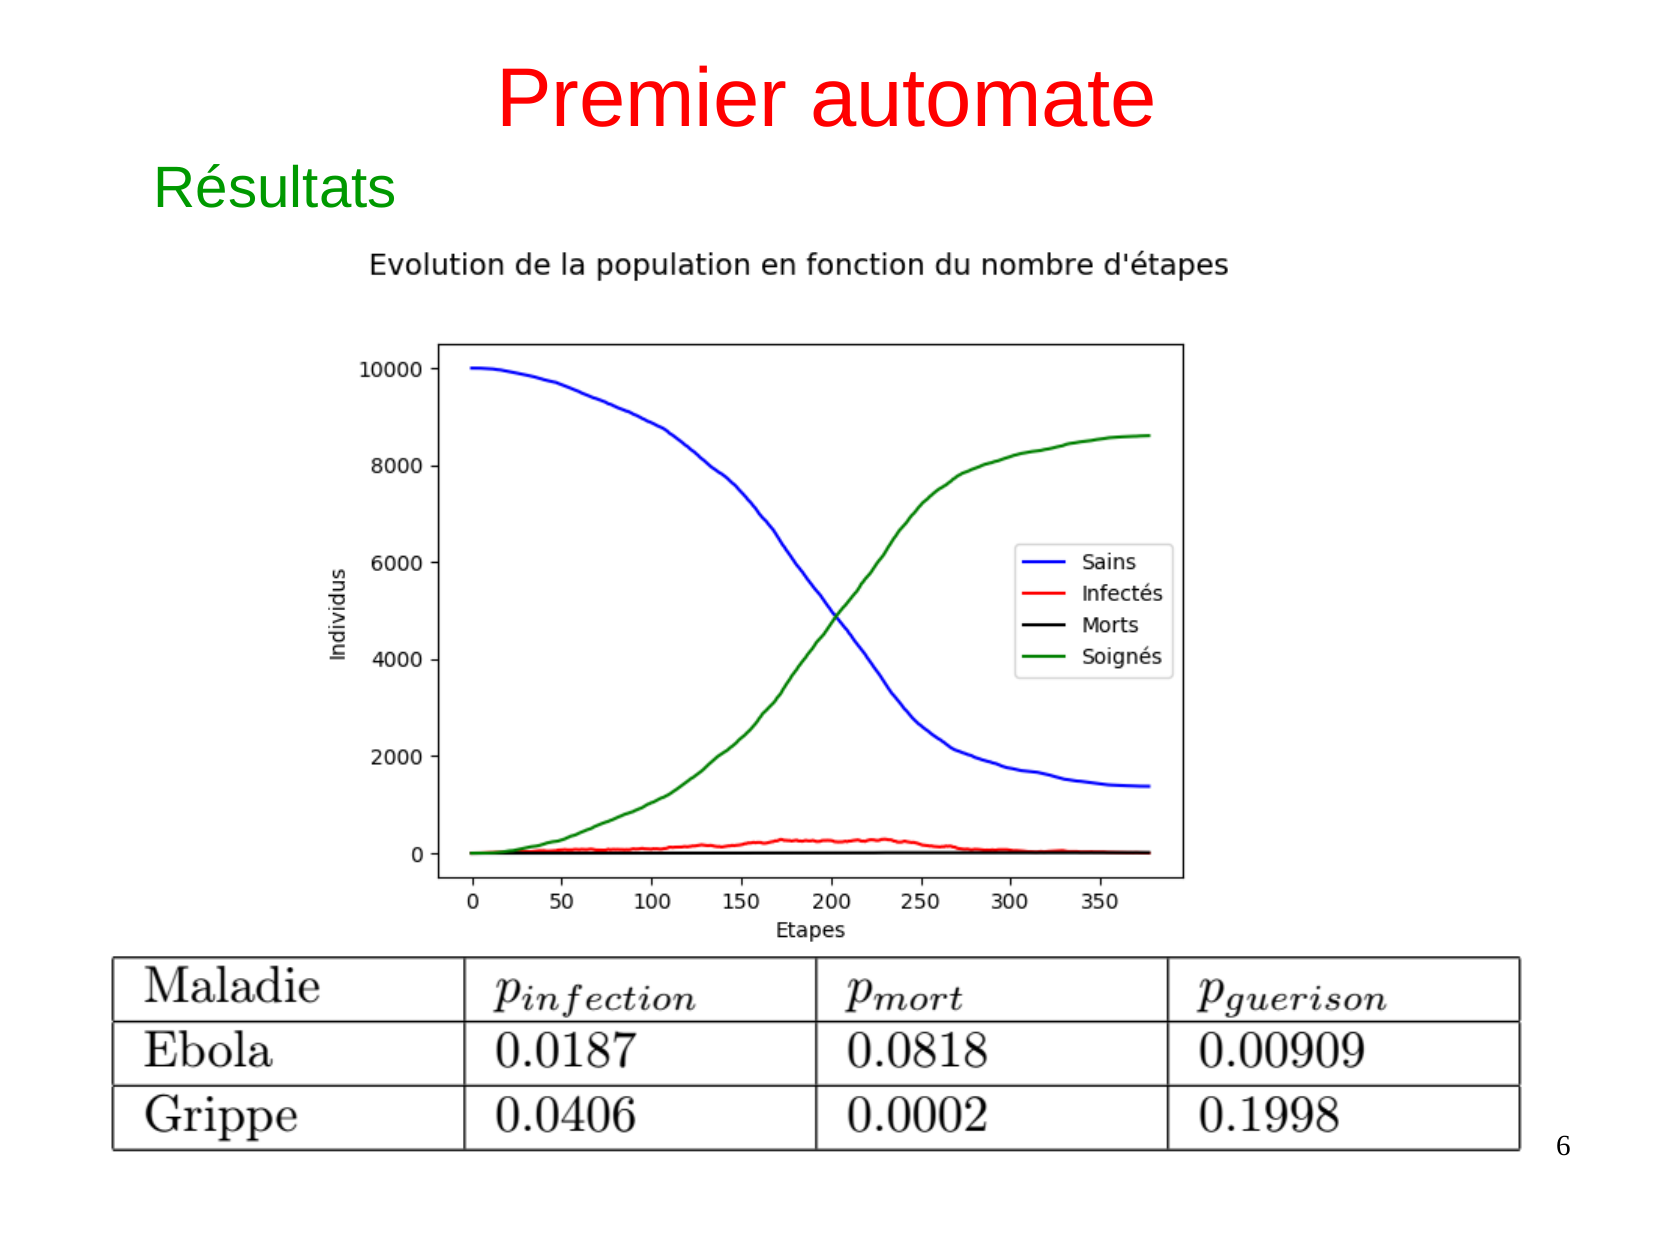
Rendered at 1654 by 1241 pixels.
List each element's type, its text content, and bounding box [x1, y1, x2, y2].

picture [104, 236, 1536, 1172]
title Premier automate [82, 0, 1571, 154]
list Résultats [82, 154, 1571, 874]
